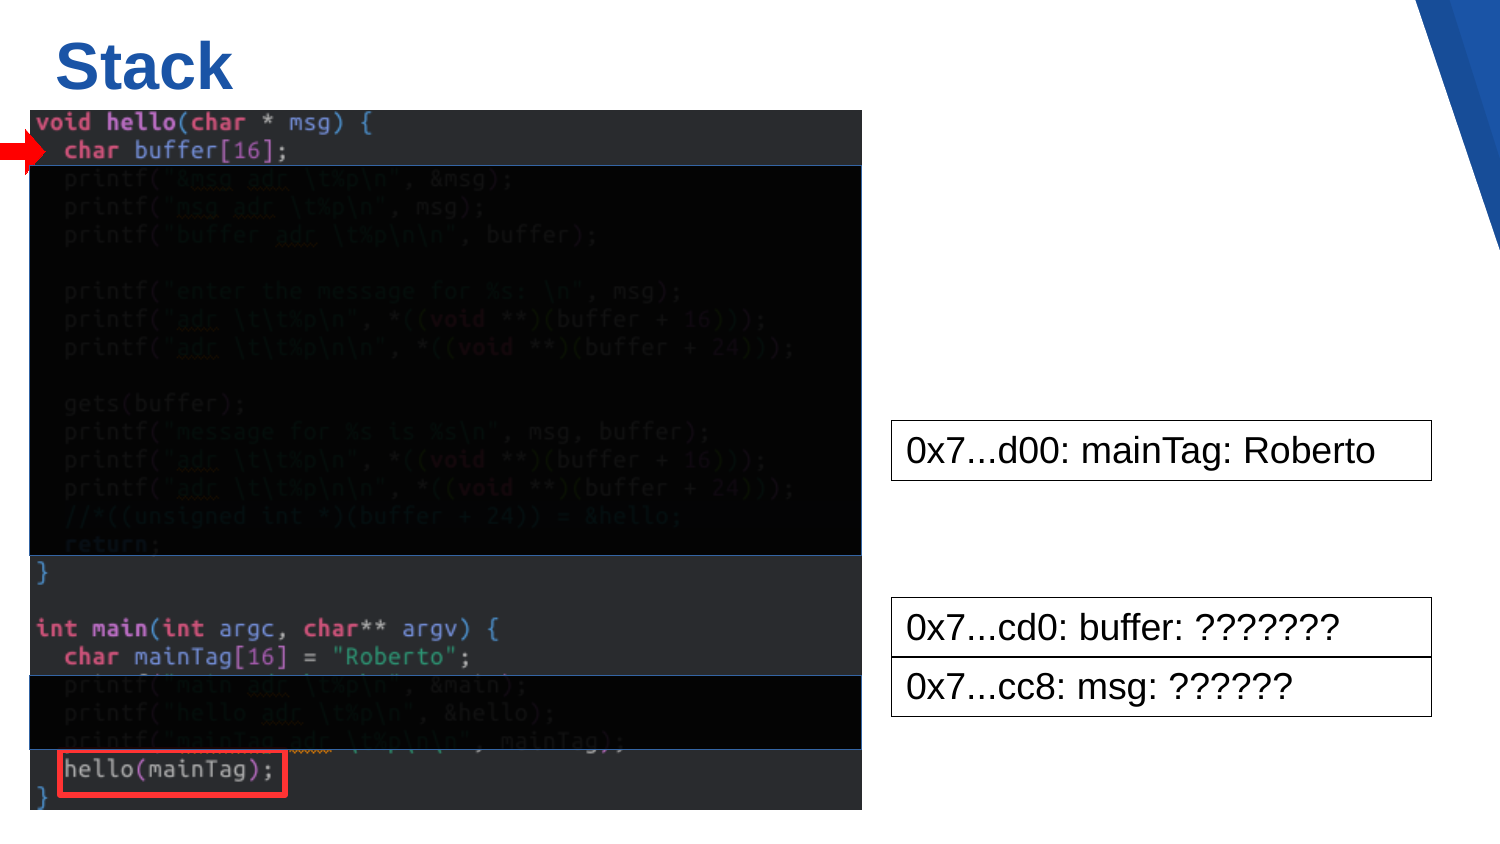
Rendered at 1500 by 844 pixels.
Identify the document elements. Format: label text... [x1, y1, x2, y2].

title Stack [40, 50, 1306, 118]
picture [30, 110, 862, 165]
text_box [29, 675, 862, 750]
picture [30, 750, 862, 811]
picture [63, 753, 282, 792]
text_box [0, 129, 862, 556]
text_box 0x7...cc8: msg: ?????? [891, 656, 1432, 717]
text_box 0x7...cd0: buffer: ??????? [891, 597, 1432, 656]
text_box 0x7...d00: mainTag: Roberto [891, 420, 1432, 481]
picture [30, 556, 862, 675]
